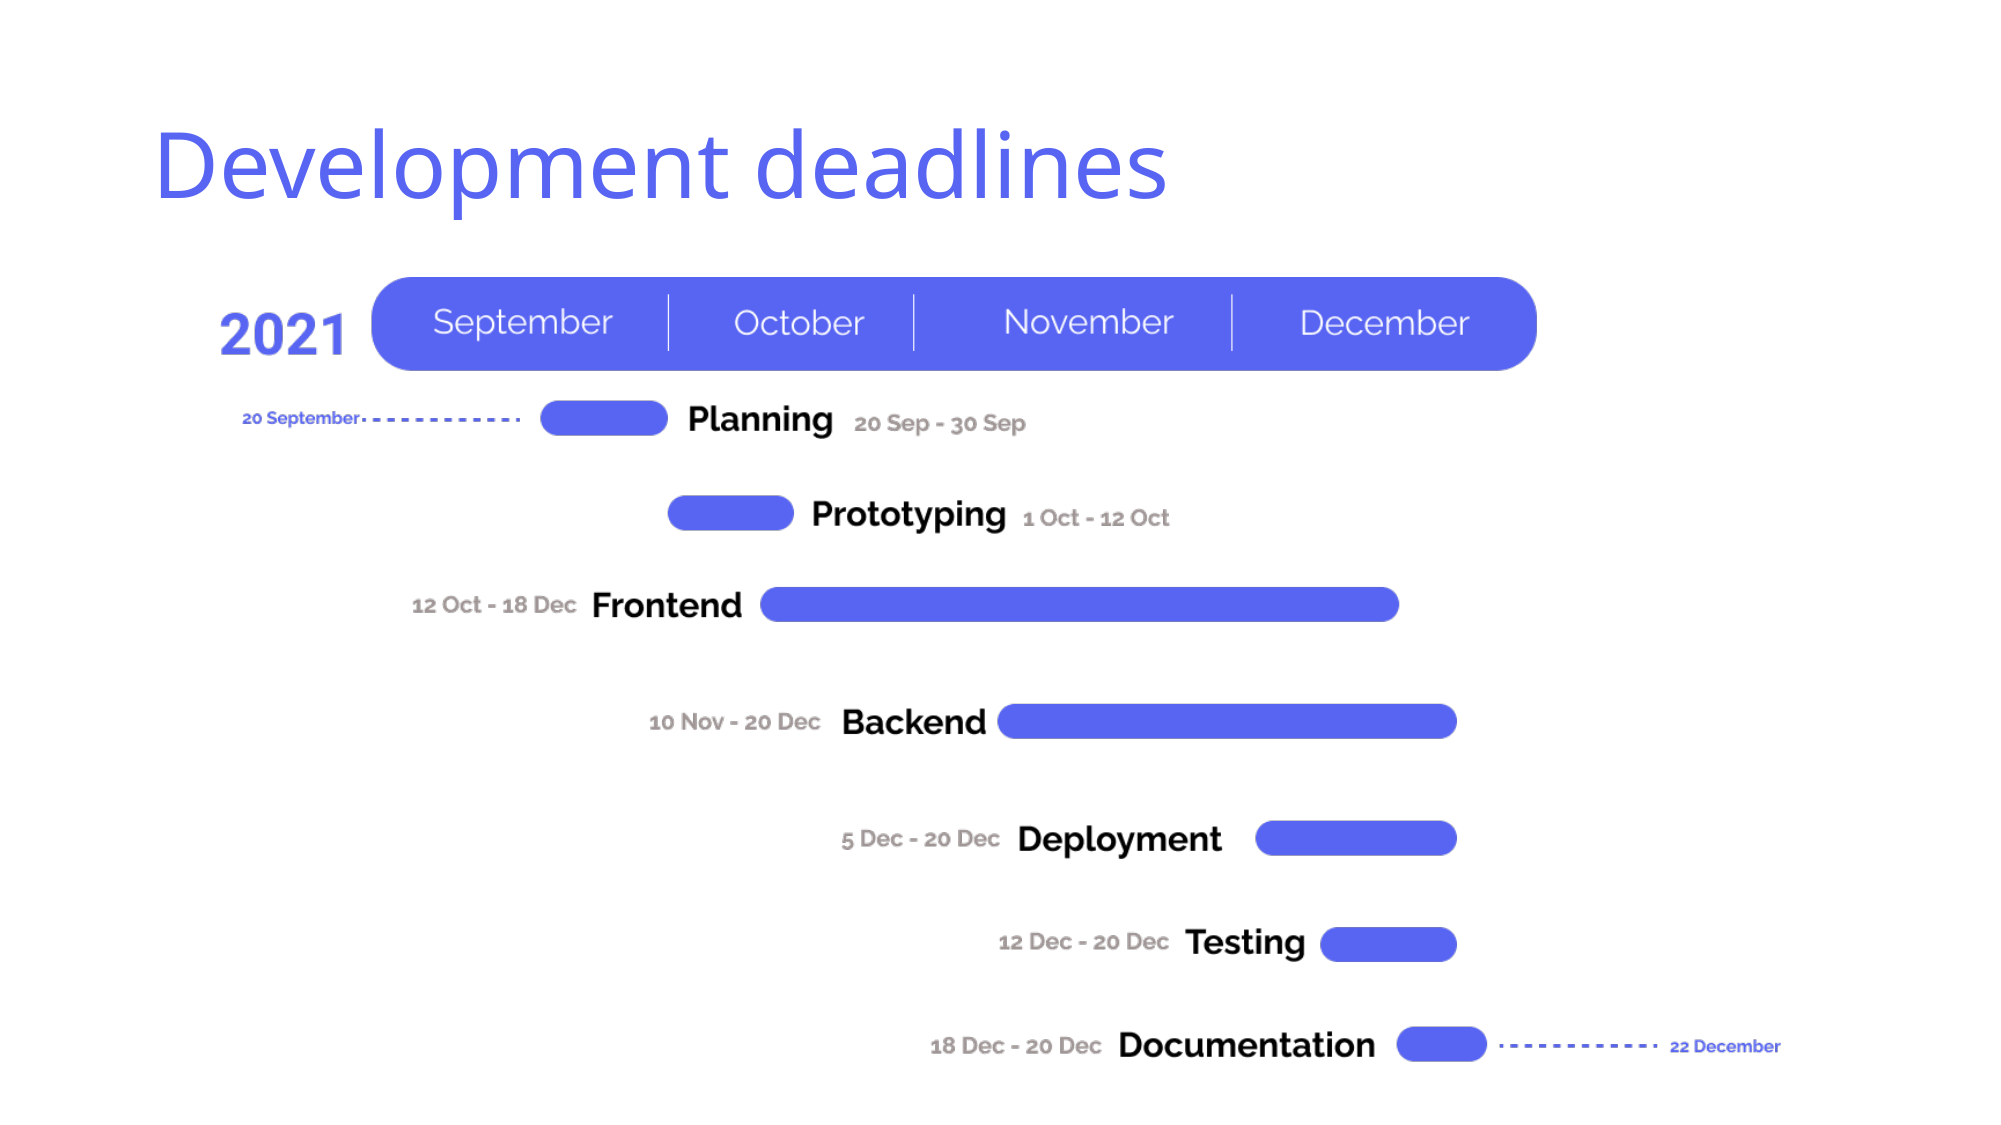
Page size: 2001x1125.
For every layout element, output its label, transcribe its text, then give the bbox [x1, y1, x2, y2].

title Development deadlines [137, 59, 1863, 278]
picture [219, 277, 1781, 1065]
